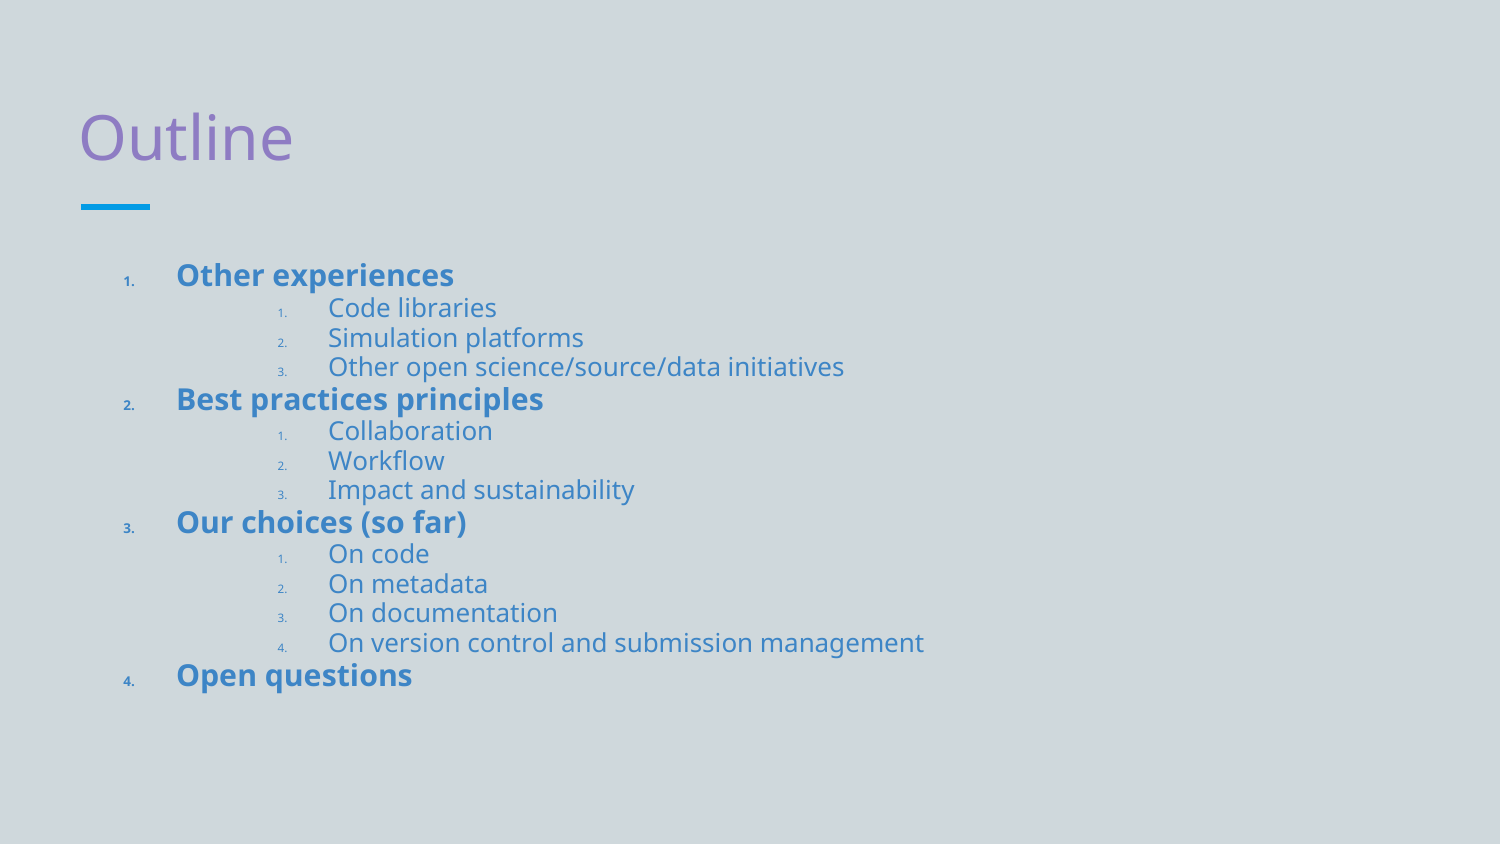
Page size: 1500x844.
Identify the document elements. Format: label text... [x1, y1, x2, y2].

title Outline [63, 75, 1437, 188]
list Other experiences Code libraries Simulation platforms Other open science/source/data initiatives Best practices principles Collaboration Workflow Impact and sustainability Our choices (so far) On code On metadata On documentation On version control and submission management Open questions [63, 244, 1437, 750]
